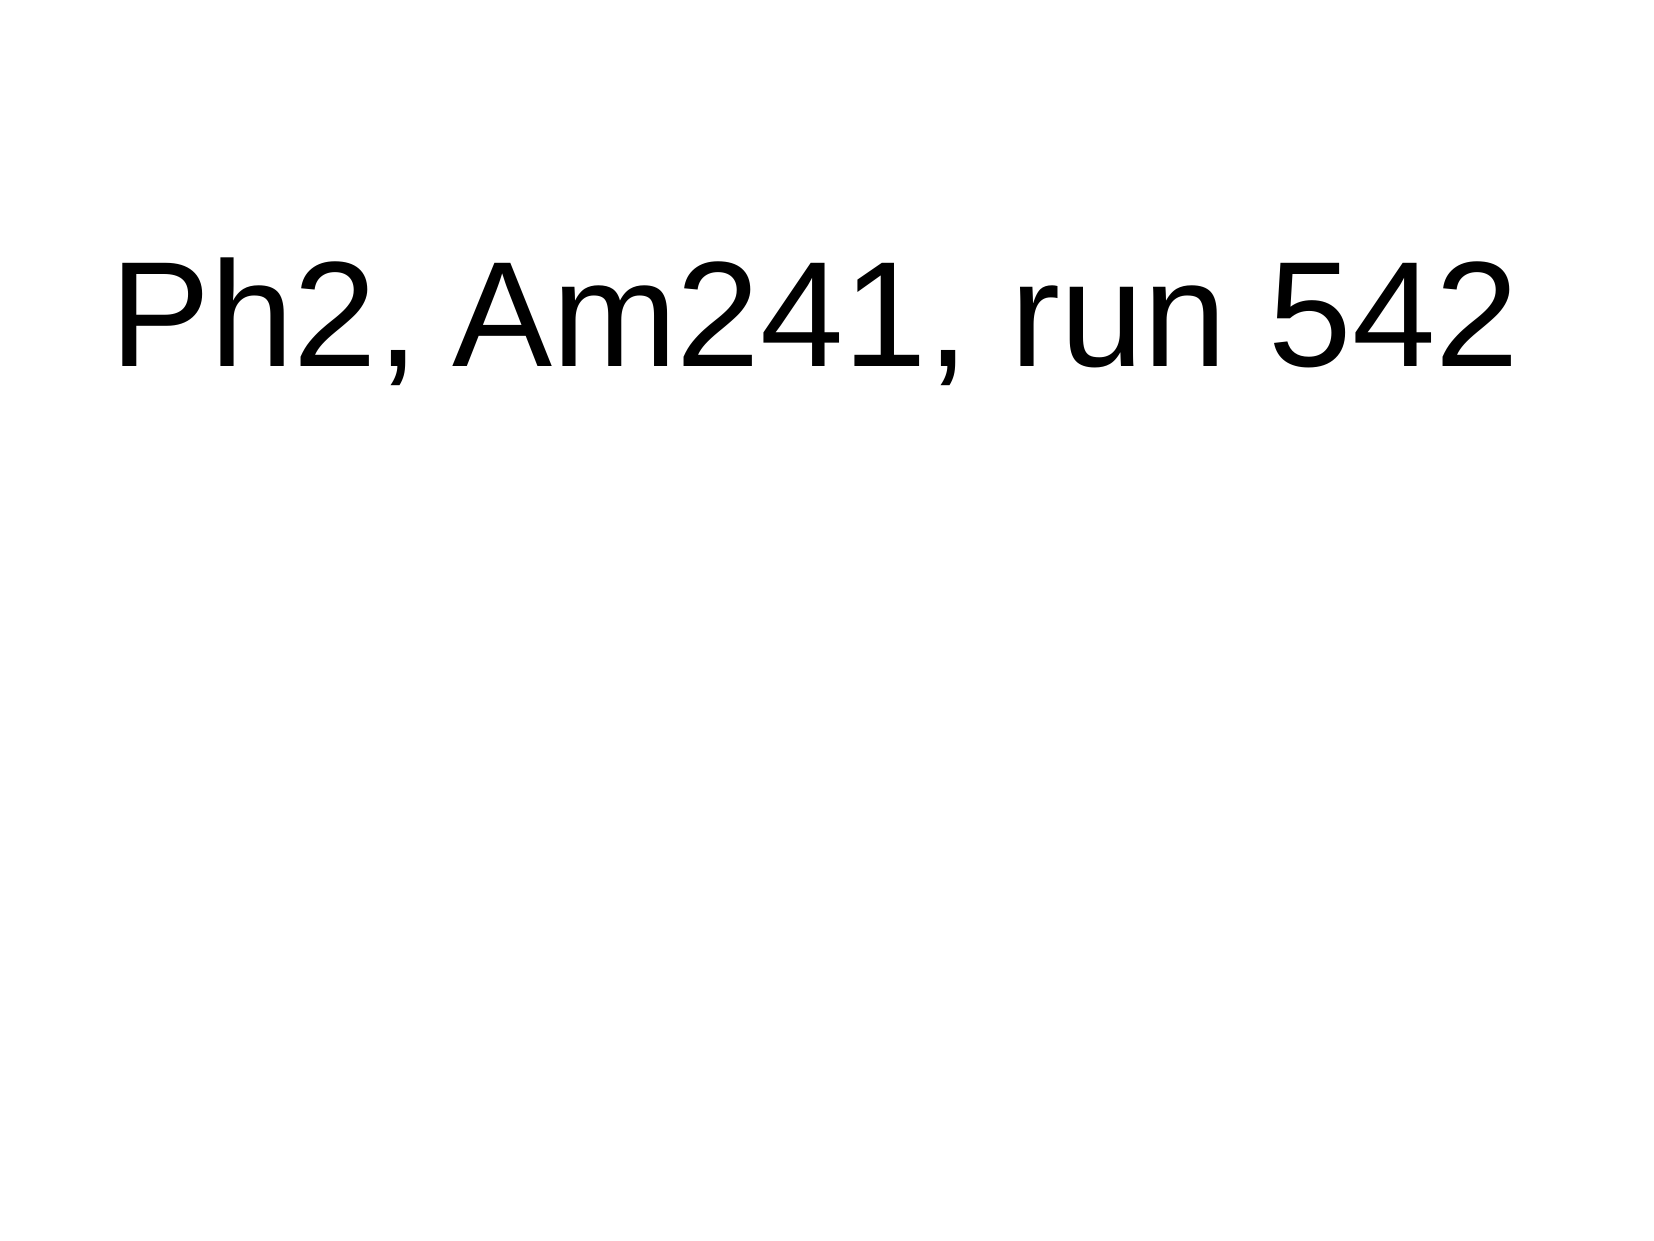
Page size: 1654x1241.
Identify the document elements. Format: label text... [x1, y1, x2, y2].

text_box Ph2, Am241, run 542 [9, 222, 1654, 741]
